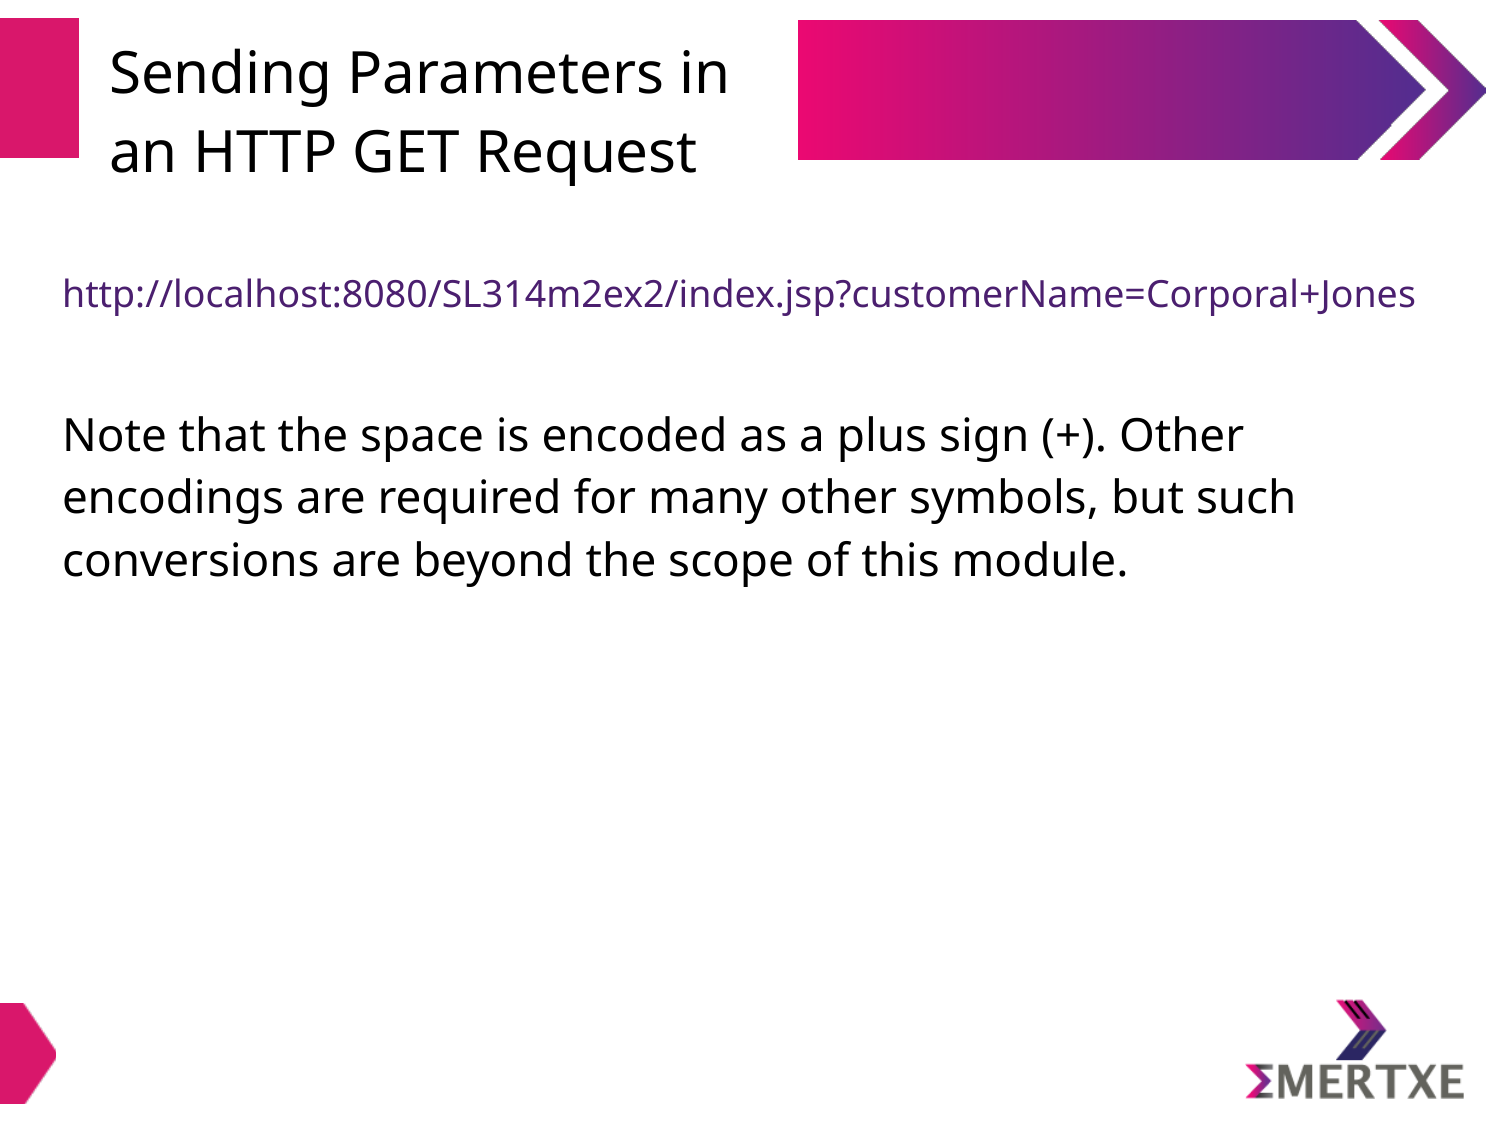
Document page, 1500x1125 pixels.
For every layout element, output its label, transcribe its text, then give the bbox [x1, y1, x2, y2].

picture [1245, 996, 1465, 1099]
picture [798, 20, 1486, 160]
text_box Sending Parameters in an HTTP GET Request [94, 23, 756, 243]
text_box http://localhost:8080/SL314m2ex2/index.jsp?customerName=Corporal+Jones Note that the space is encoded as a plus sign (+). Other encodings are required for many other symbols, but such conversions are beyond the scope of this module. [47, 259, 1441, 608]
